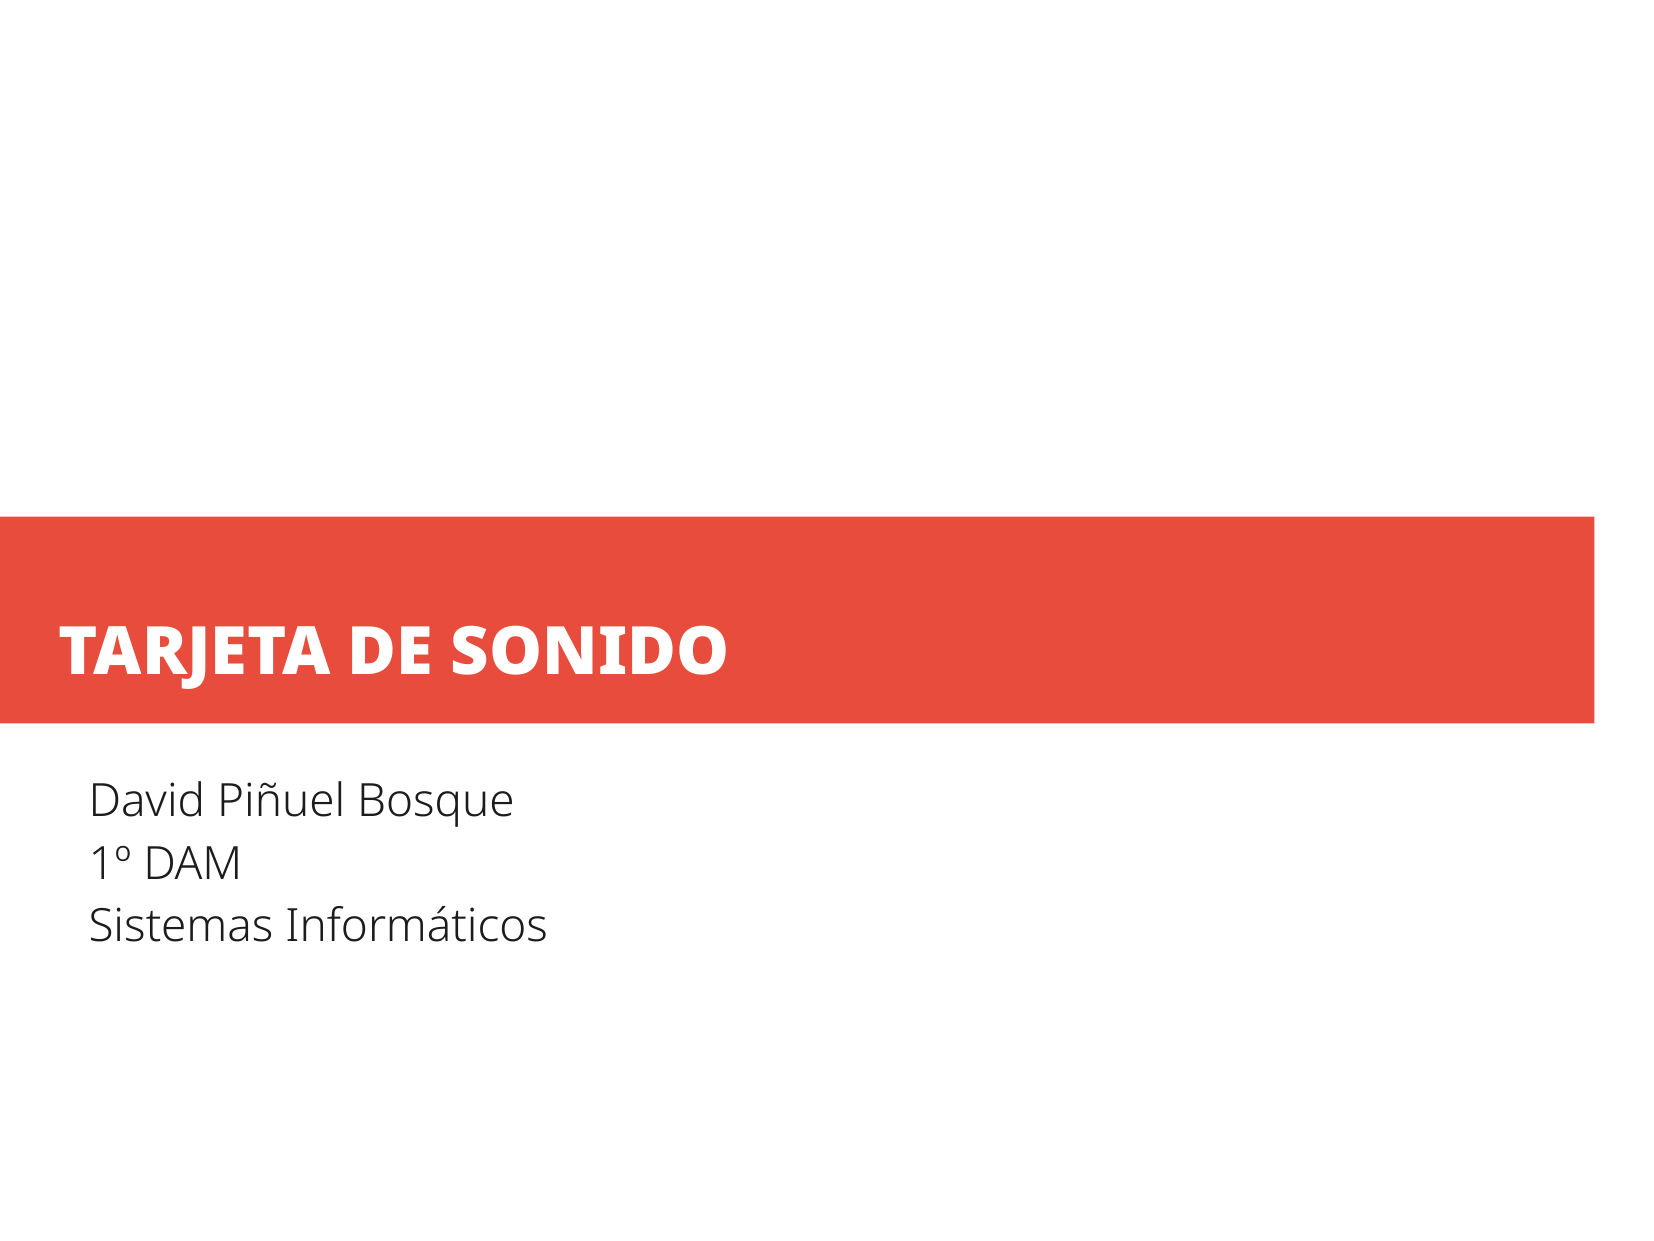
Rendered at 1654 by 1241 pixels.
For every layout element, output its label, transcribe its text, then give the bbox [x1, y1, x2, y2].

title TARJETA DE SONIDO [59, 546, 1595, 694]
subtitle David Piñuel Bosque 1º DAM Sistemas Informáticos [88, 767, 1595, 1182]
